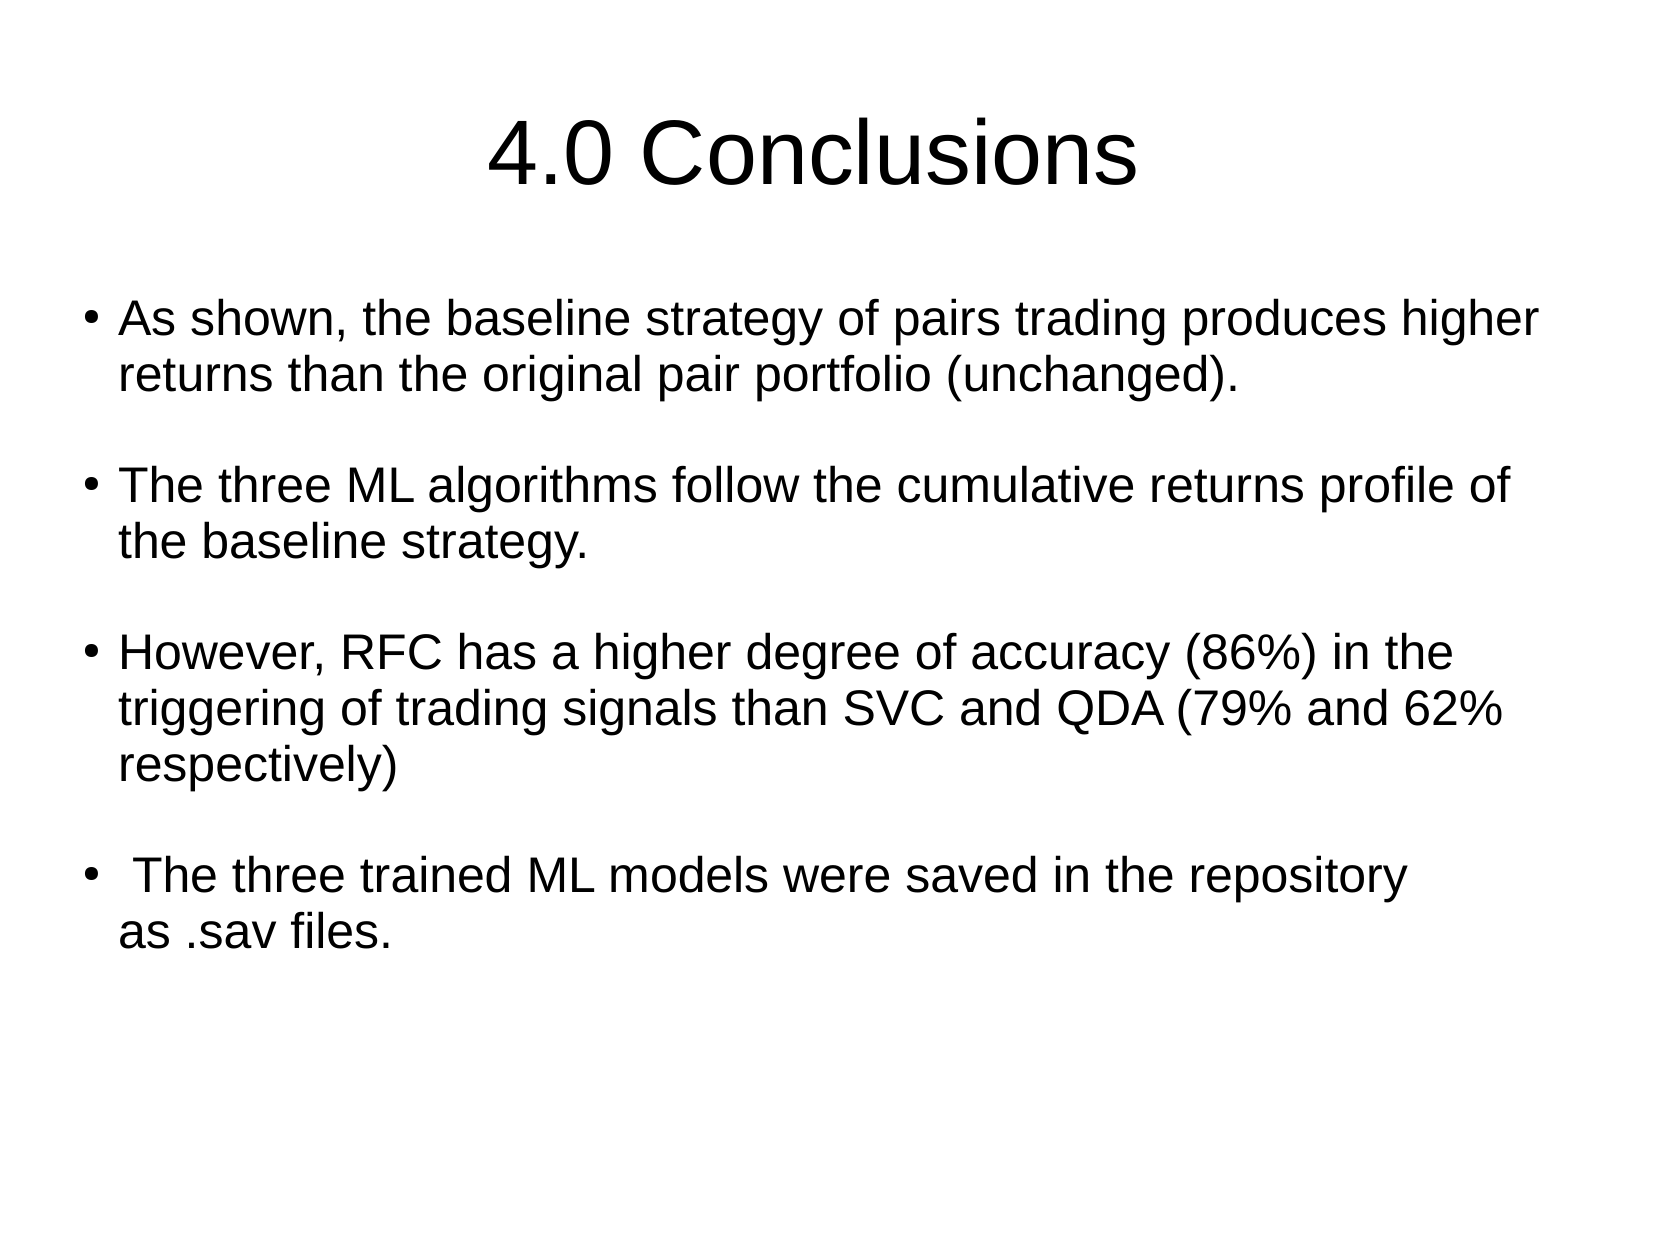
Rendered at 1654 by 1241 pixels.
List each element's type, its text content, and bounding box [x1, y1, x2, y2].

title 4.0 Conclusions [82, 49, 1571, 257]
subtitle As shown, the baseline strategy of pairs trading produces higher returns than the original pair portfolio (unchanged). The three ML algorithms follow the cumulative returns profile of the baseline strategy. However, RFC has a higher degree of accuracy (86%) in the triggering of trading signals than SVC and QDA (79% and 62% respectively) The three trained ML models were saved in the repository as .sav files. [82, 290, 1571, 1238]
